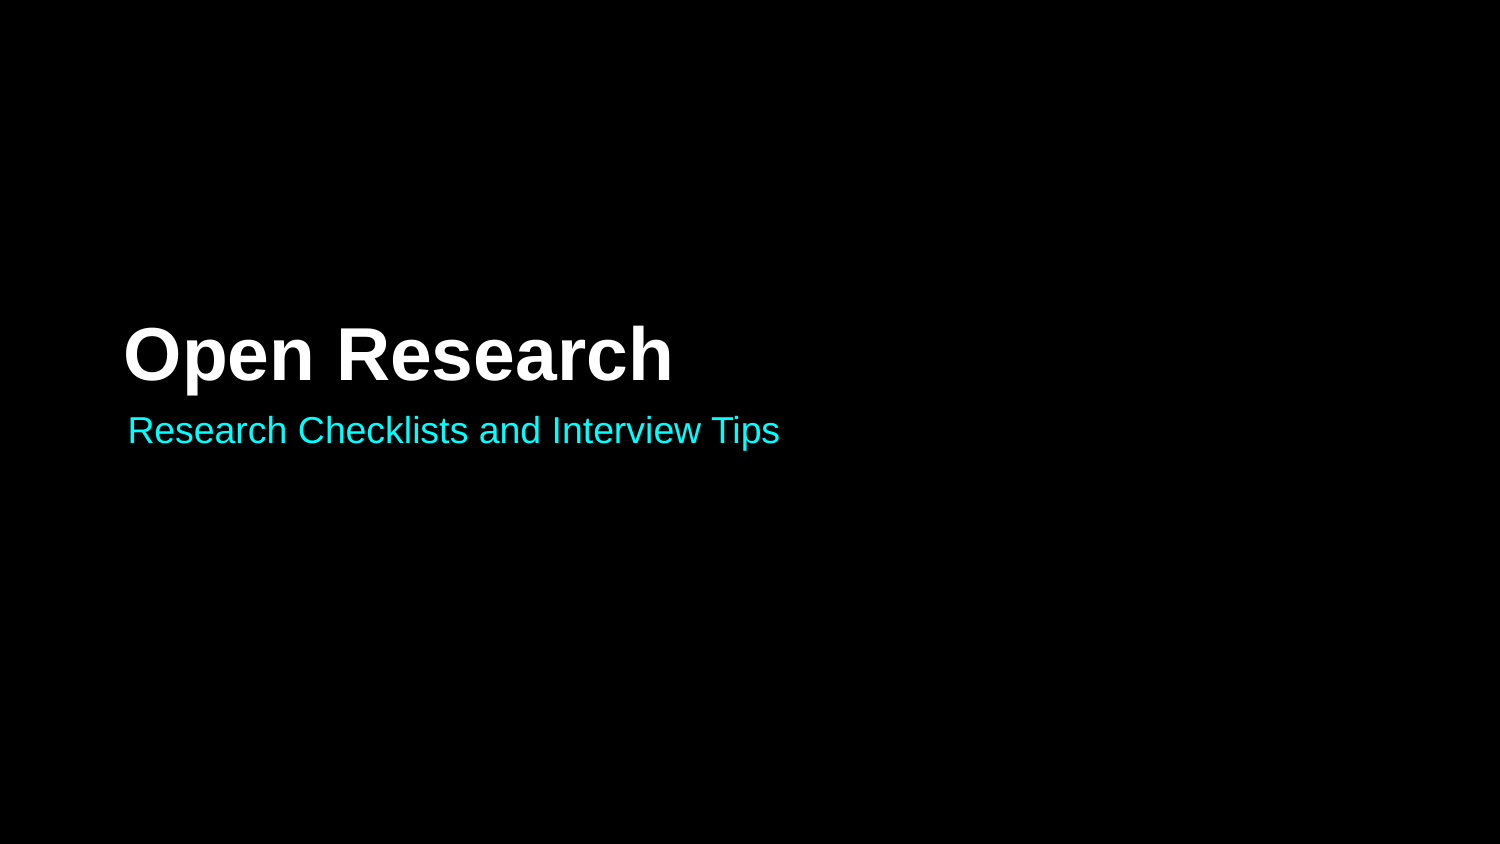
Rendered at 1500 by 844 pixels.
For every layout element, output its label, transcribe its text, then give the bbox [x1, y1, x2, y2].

subtitle Research Checklists and Interview Tips [112, 390, 1388, 520]
title Open Research [108, 219, 1384, 411]
